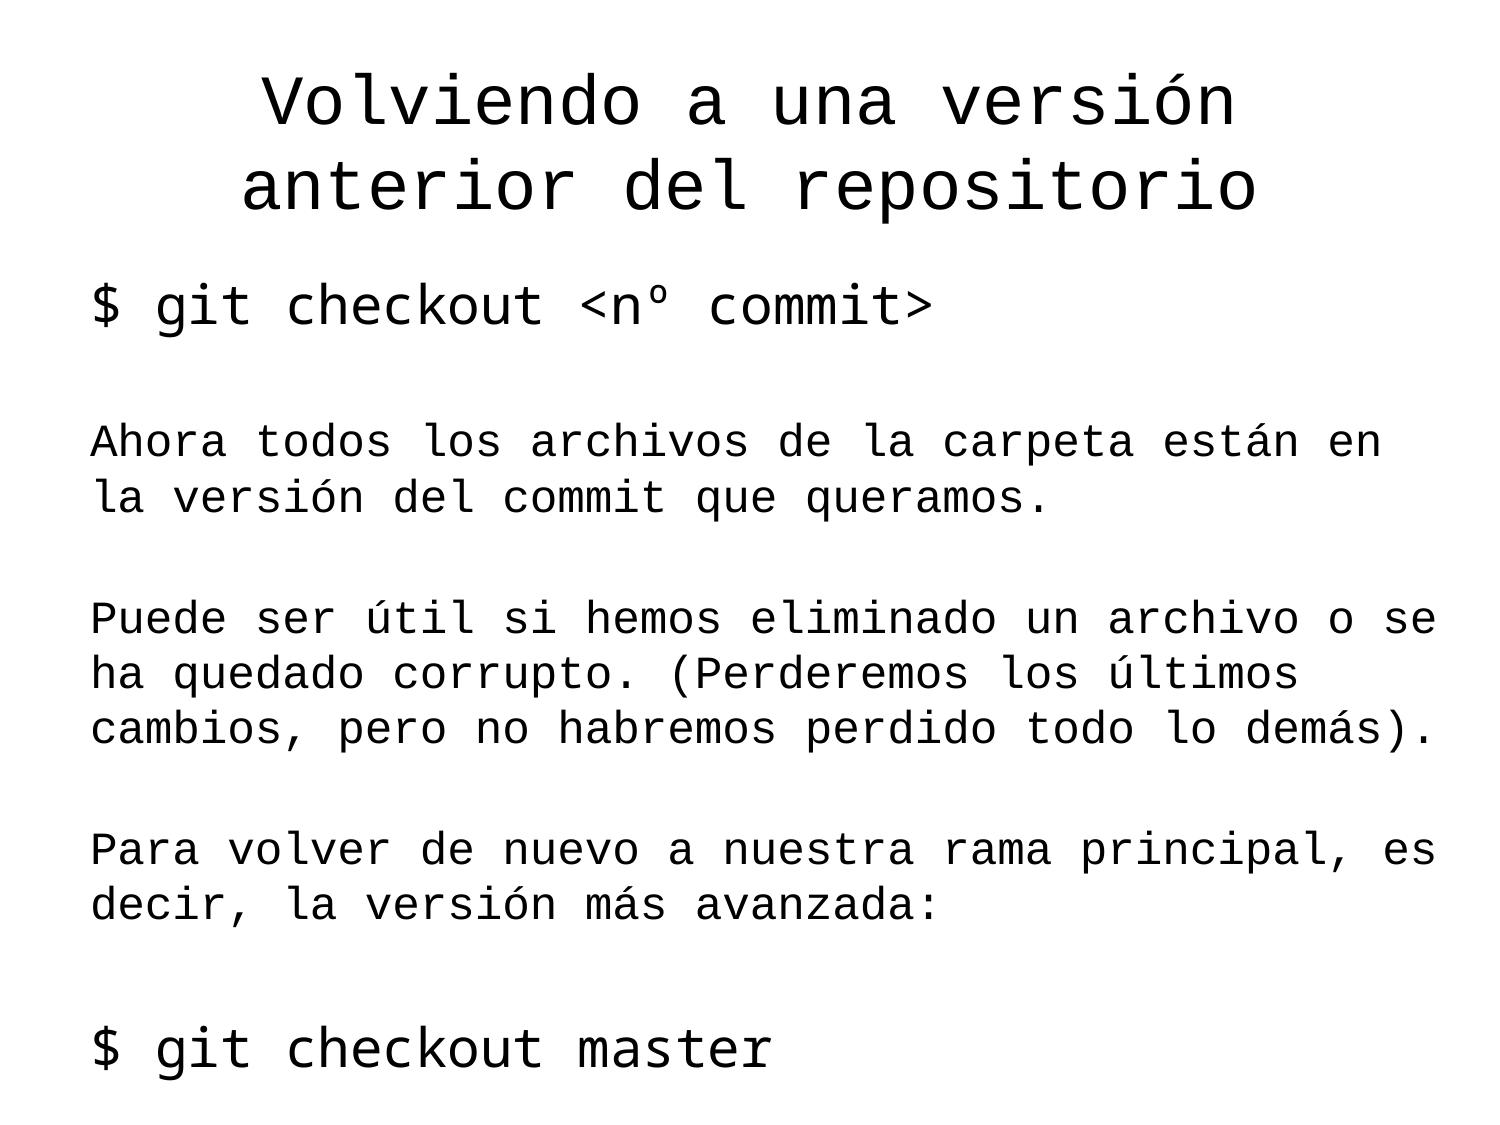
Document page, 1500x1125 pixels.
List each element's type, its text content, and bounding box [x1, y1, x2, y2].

title Volviendo a una versión anterior del repositorio [75, 45, 1425, 233]
list $ git checkout <nº commit> Ahora todos los archivos de la carpeta están en la versión del commit que queramos. Puede ser útil si hemos eliminado un archivo o se ha quedado corrupto. (Perderemos los últimos cambios, pero no habremos perdido todo lo demás). Para volver de nuevo a nuestra rama principal, es decir, la versión más avanzada: $ git checkout master [75, 262, 1459, 1106]
